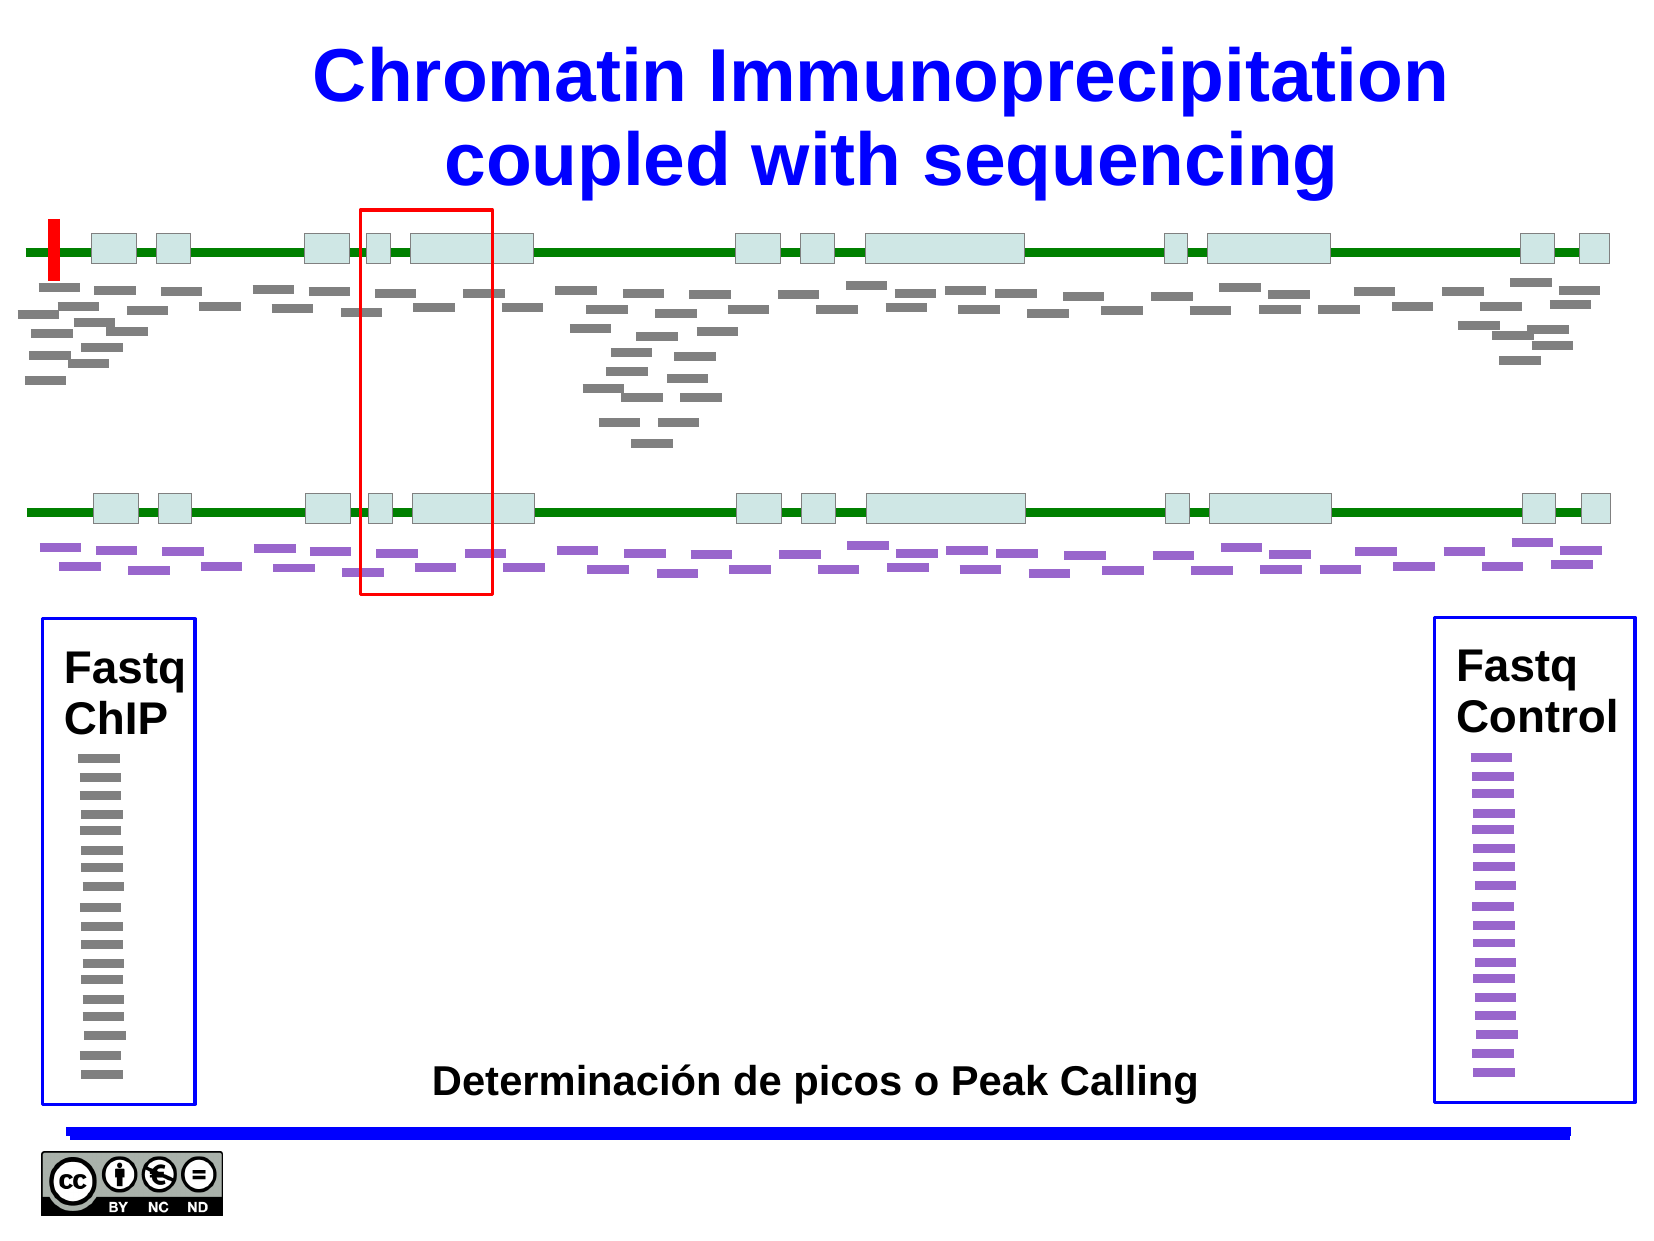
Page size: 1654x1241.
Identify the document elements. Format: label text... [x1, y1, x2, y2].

text_box [305, 493, 351, 524]
text_box [801, 493, 836, 524]
text_box [866, 493, 1026, 524]
text_box [42, 618, 196, 1105]
text_box [158, 493, 192, 524]
text_box [304, 233, 350, 264]
text_box Determinación de picos o Peak Calling [417, 1050, 1603, 1112]
text_box [1522, 493, 1556, 524]
text_box [156, 233, 191, 264]
text_box [93, 493, 139, 524]
text_box [1581, 493, 1611, 524]
text_box Fastq ChIP [49, 634, 214, 752]
text_box [91, 233, 137, 264]
text_box [736, 493, 782, 524]
text_box [1209, 493, 1332, 524]
text_box [1207, 233, 1331, 264]
text_box [360, 210, 535, 595]
text_box [1434, 617, 1636, 1103]
text_box Fastq Control [1441, 632, 1634, 750]
text_box [735, 233, 781, 264]
title Chromatin Immunoprecipitation coupled with sequencing [147, 13, 1636, 222]
text_box [865, 233, 1025, 264]
text_box [800, 233, 835, 264]
picture [41, 1151, 223, 1216]
text_box [1165, 493, 1190, 524]
text_box [1520, 233, 1555, 264]
text_box [1579, 233, 1610, 264]
text_box [1164, 233, 1188, 264]
